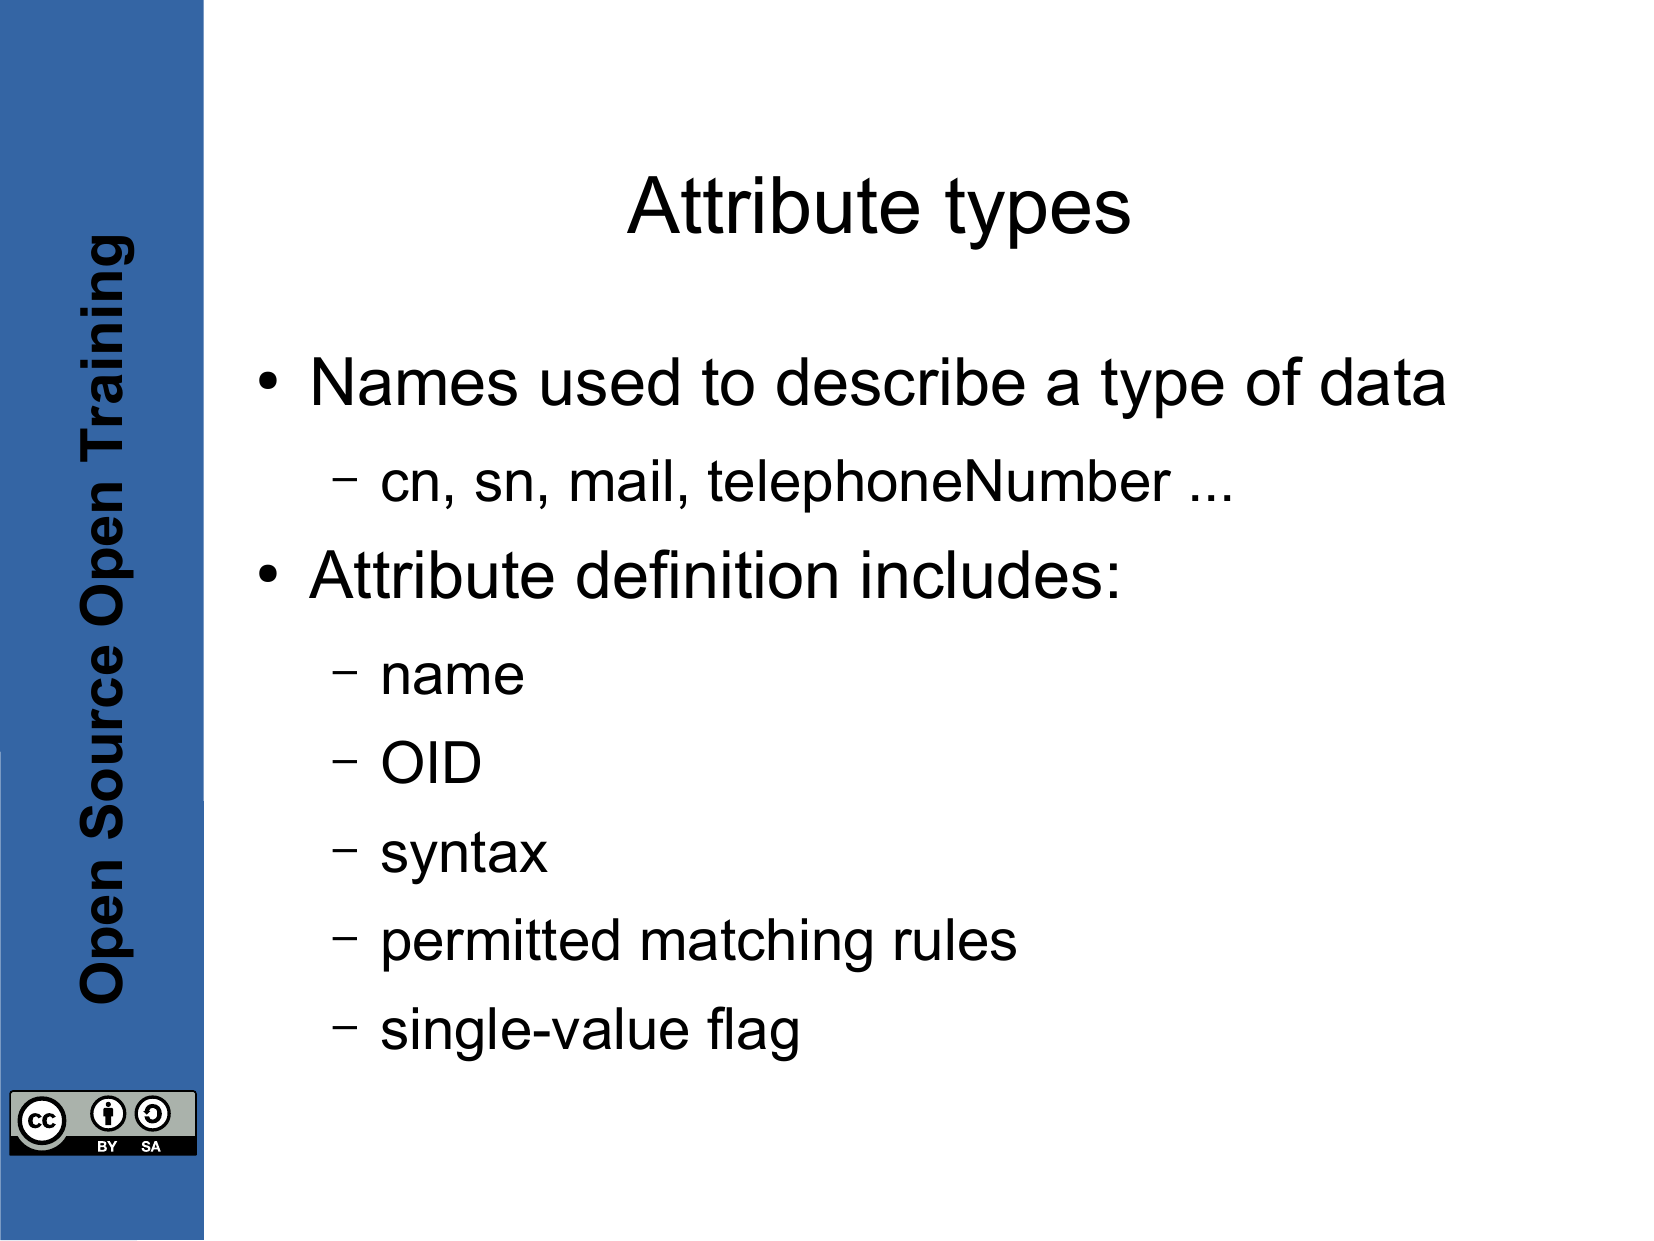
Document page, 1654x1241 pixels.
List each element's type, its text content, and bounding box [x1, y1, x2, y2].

title Attribute types [227, 102, 1534, 310]
list Names used to describe a type of data cn, sn, mail, telephoneNumber ... Attribute definition includes: name OID syntax permitted matching rules single-value flag [238, 344, 1534, 1127]
